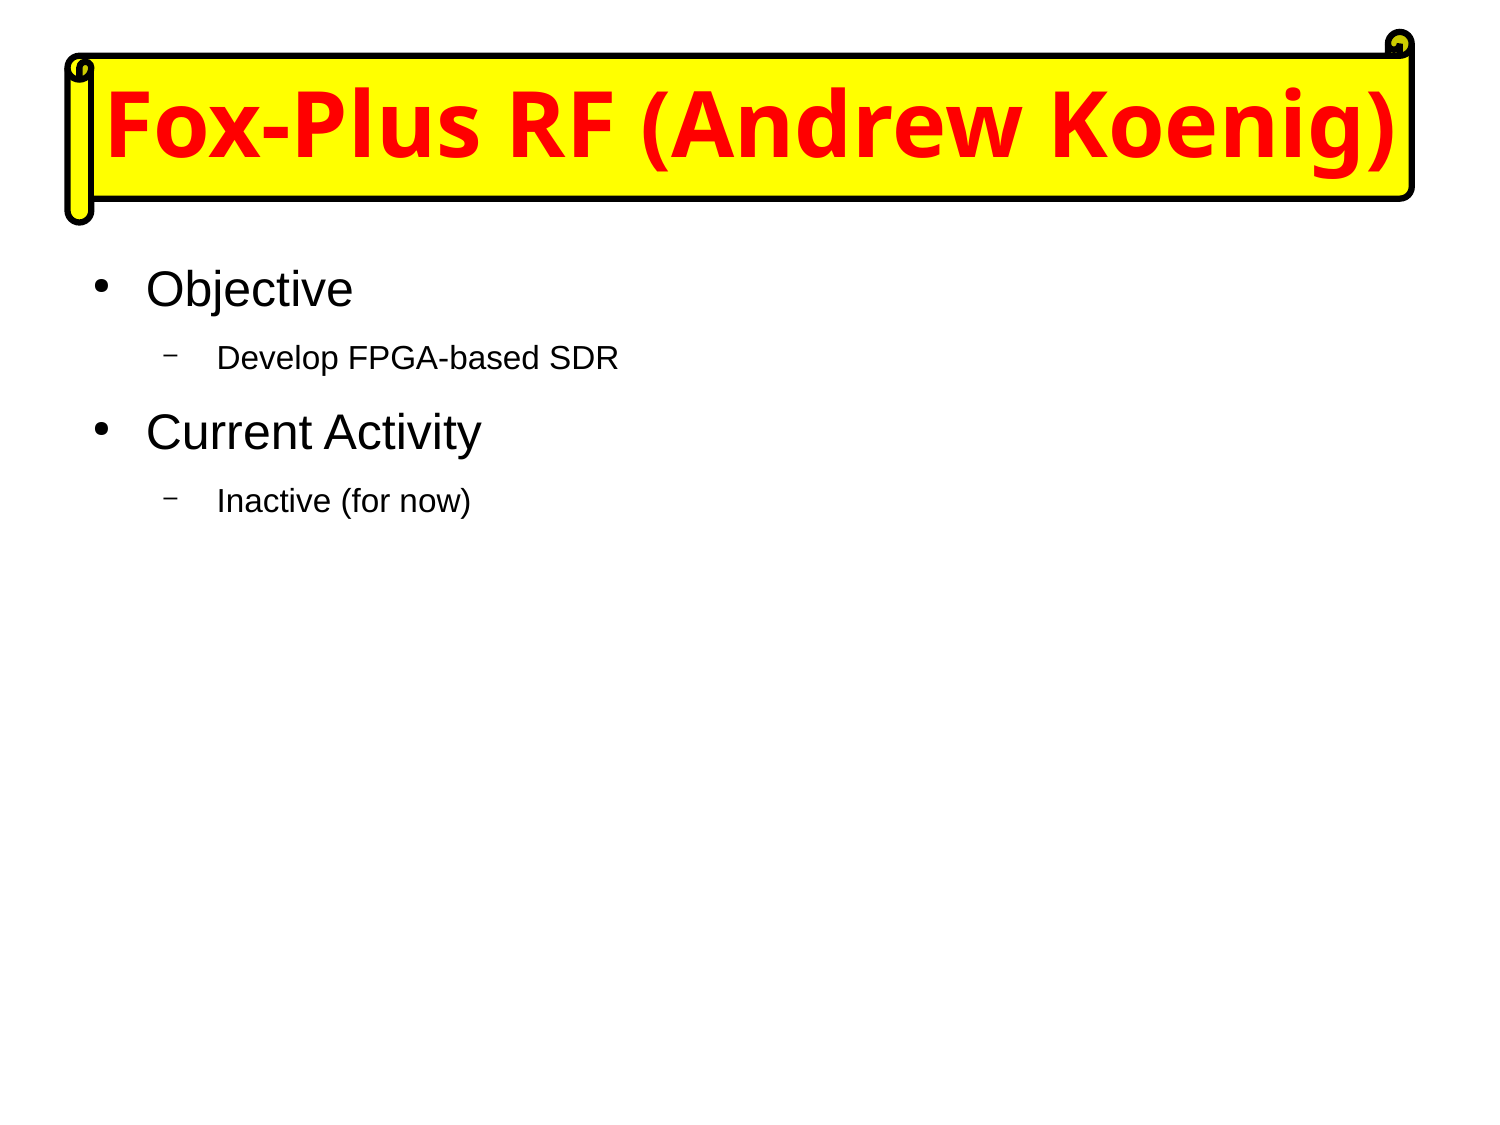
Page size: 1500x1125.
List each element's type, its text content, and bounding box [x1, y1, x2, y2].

text_box [67, 184, 1412, 223]
text_box Fox-Plus RF (Andrew Koenig) [0, 58, 1500, 184]
text_box [72, 31, 1412, 58]
list Objective Develop FPGA-based SDR Current Activity Inactive (for now) [75, 263, 1425, 916]
